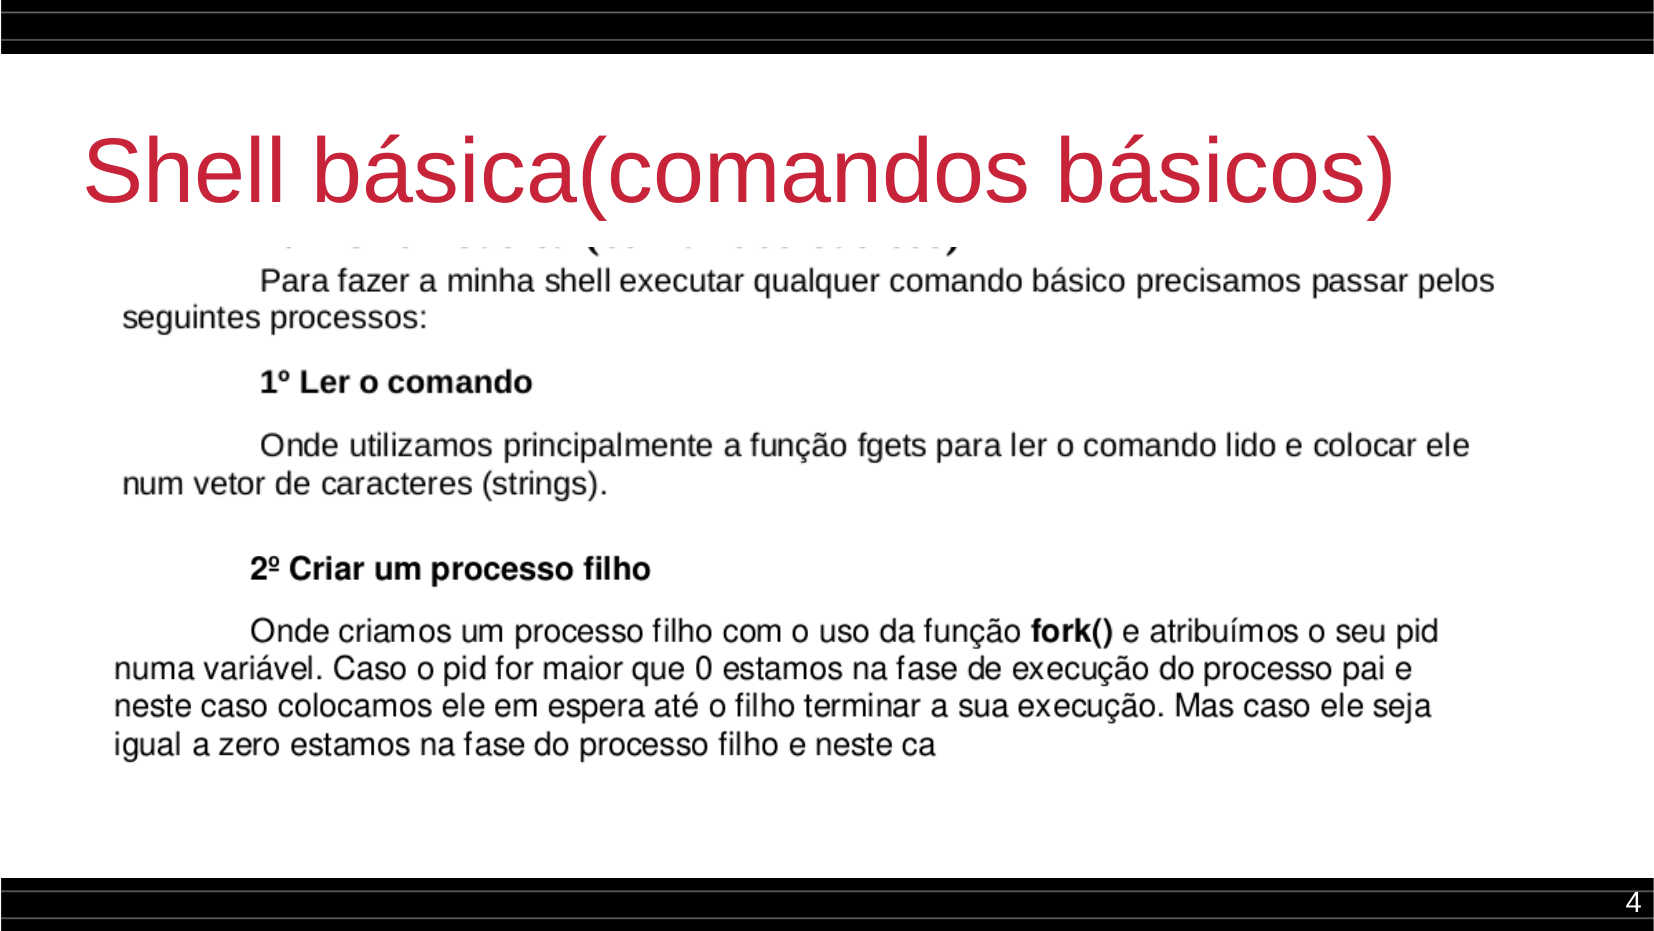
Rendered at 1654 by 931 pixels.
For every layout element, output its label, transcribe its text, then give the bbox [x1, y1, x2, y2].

picture [48, 247, 1537, 508]
picture [1, 878, 1654, 931]
title Shell básica(comandos básicos) [82, 92, 1571, 249]
picture [23, 555, 1465, 776]
picture [1, 0, 1654, 54]
